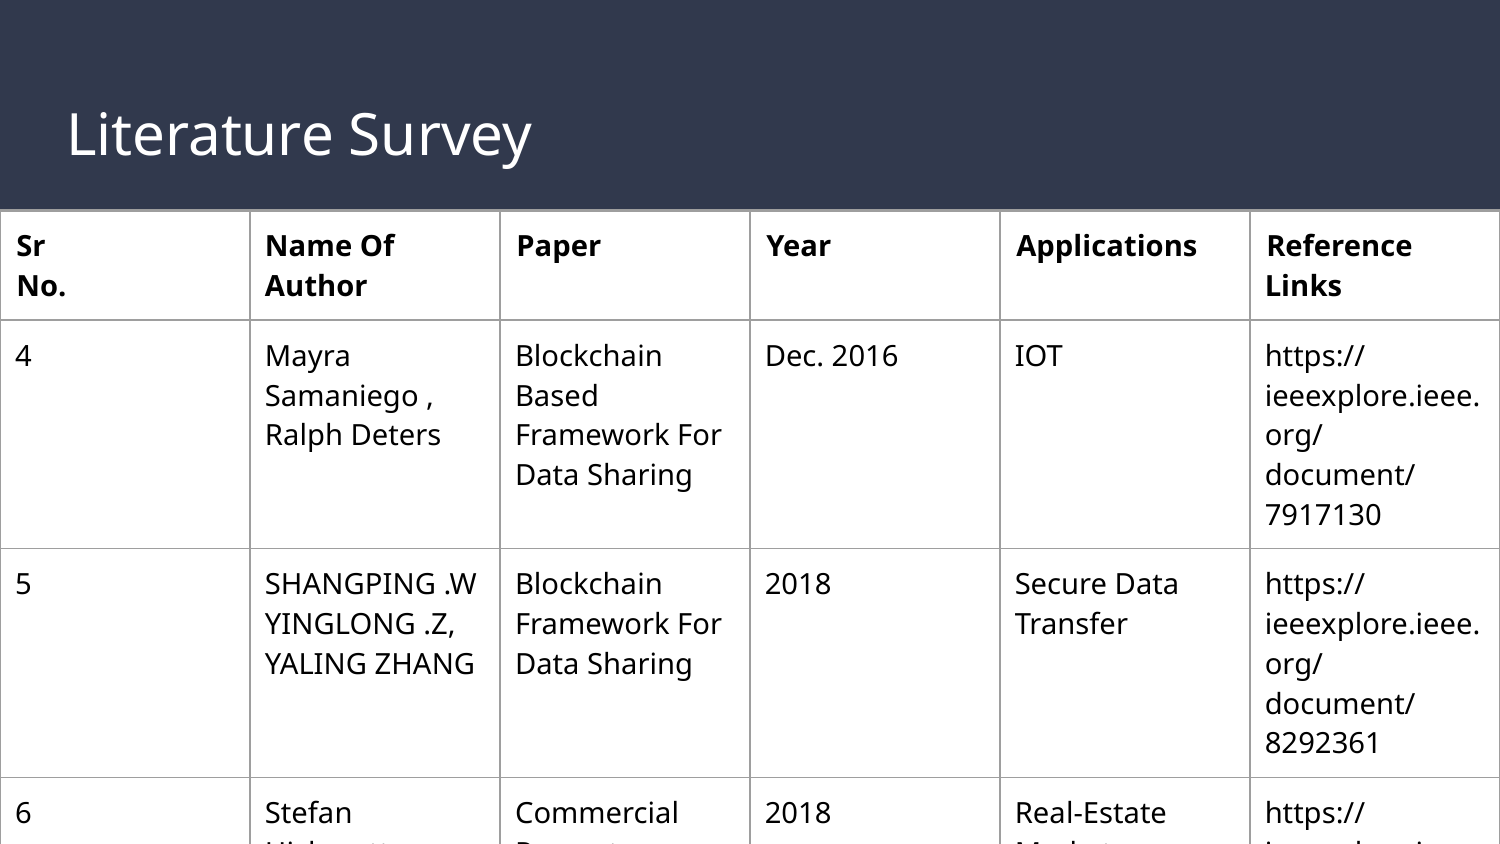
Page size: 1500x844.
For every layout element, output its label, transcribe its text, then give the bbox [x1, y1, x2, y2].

table_cell 4 [1, 321, 249, 548]
table_cell https://ieeexplore.ieee.org/document/8489534 [1251, 778, 1499, 844]
table_cell Dec. 2016 [751, 321, 999, 548]
table_header Name Of Author [251, 212, 499, 319]
table_cell SHANGPING .W YINGLONG .Z, YALING ZHANG [251, 549, 499, 777]
table_cell Blockchain Framework For Data Sharing [501, 549, 749, 777]
table_header Reference Links [1251, 212, 1499, 319]
table_header Applications [1001, 212, 1249, 319]
table_cell Commercial Property Tokenizing With Smart Contracts [501, 778, 749, 844]
table_cell IOT [1001, 321, 1249, 548]
title Literature Survey [51, 82, 1449, 185]
table_header Sr No. [1, 212, 249, 319]
table_cell Blockchain Based Framework For Data Sharing [501, 321, 749, 548]
table_cell Real-Estate Market [1001, 778, 1249, 844]
table_cell Stefan Hickmott, Chad Fernandez, Alex Norta [251, 778, 499, 844]
table_cell 2018 [751, 549, 999, 777]
table_cell Mayra Samaniego , Ralph Deters [251, 321, 499, 548]
table_cell 5 [1, 549, 249, 777]
table_cell 6 [1, 778, 249, 844]
table_cell 2018 [751, 778, 999, 844]
table_header Year [751, 212, 999, 319]
table_cell Secure Data Transfer [1001, 549, 1249, 777]
table_header Paper [501, 212, 749, 319]
table_cell https://ieeexplore.ieee.org/document/7917130 [1251, 321, 1499, 548]
table_cell https://ieeexplore.ieee.org/document/8292361 [1251, 549, 1499, 777]
